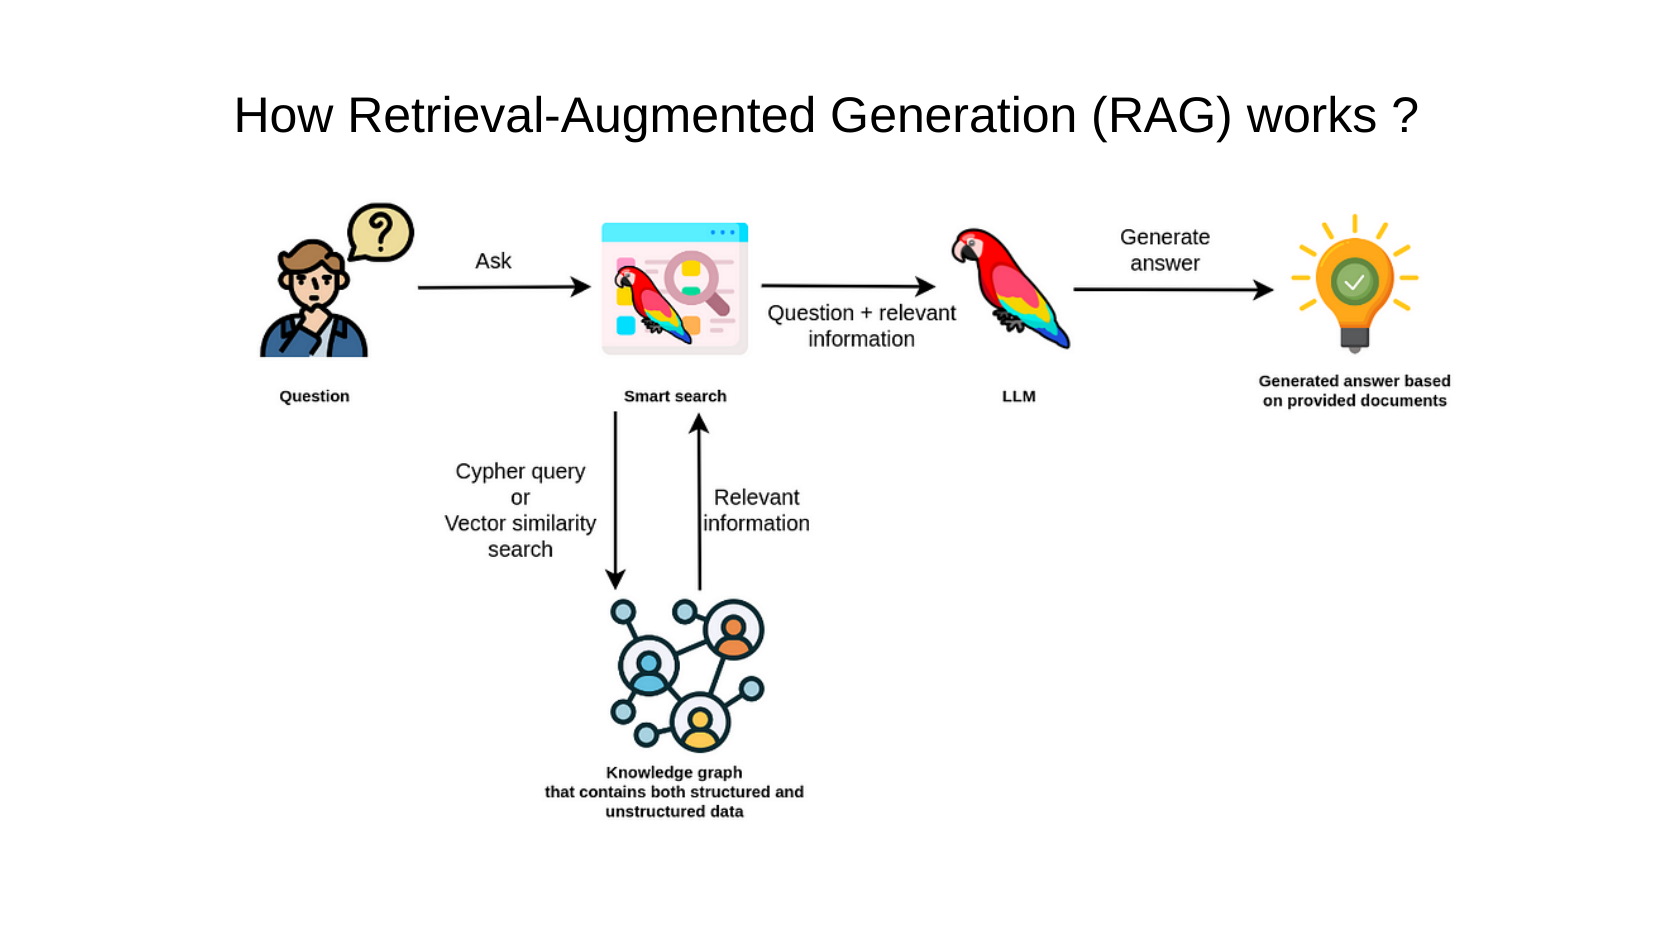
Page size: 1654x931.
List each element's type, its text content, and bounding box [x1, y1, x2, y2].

title How Retrieval-Augmented Generation (RAG) works ? [82, 37, 1571, 193]
picture [188, 185, 1483, 843]
